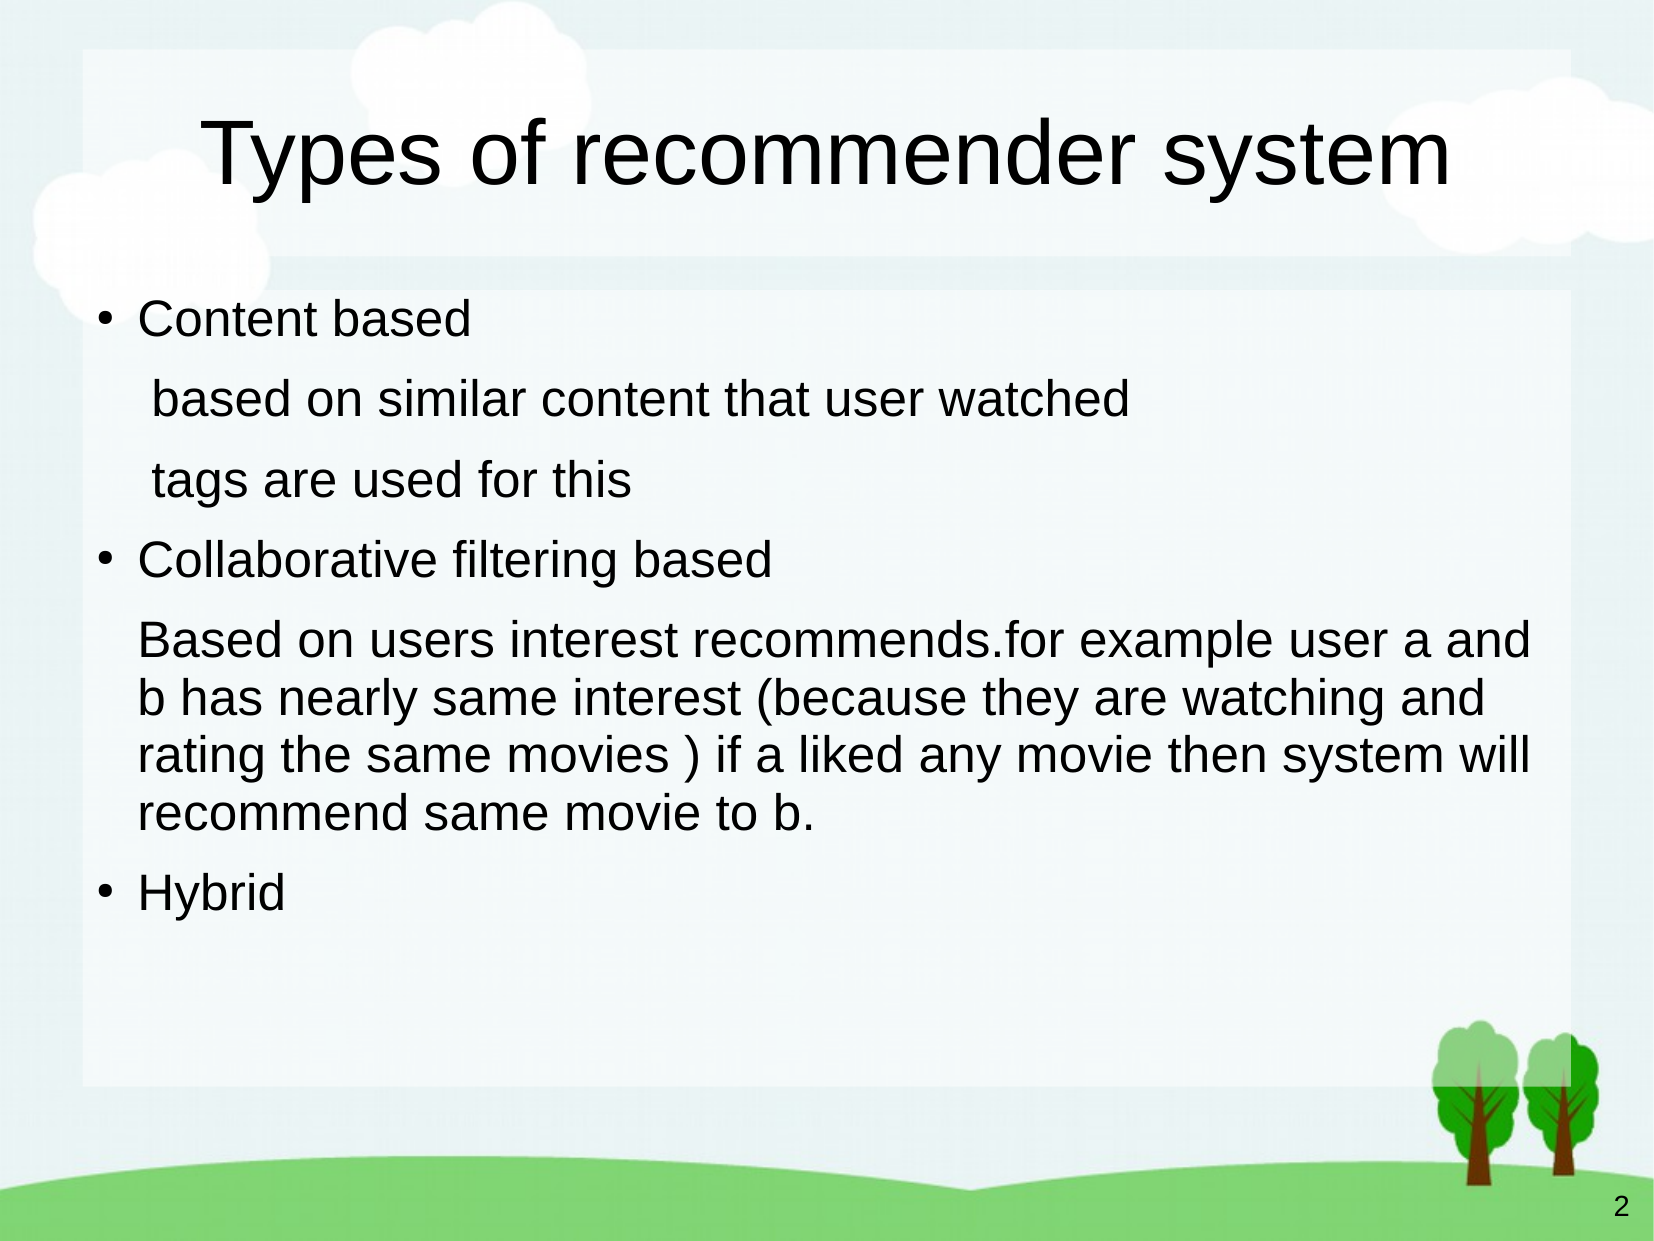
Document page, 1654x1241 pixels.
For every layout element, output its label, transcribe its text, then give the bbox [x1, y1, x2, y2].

list Content based based on similar content that user watched tags are used for this Collaborative filtering based Based on users interest recommends.for example user a and b has nearly same interest (because they are watching and rating the same movies ) if a liked any movie then system will recommend same movie to b. Hybrid [82, 290, 1571, 1087]
title Types of recommender system [82, 49, 1571, 257]
picture [0, 0, 1654, 1241]
